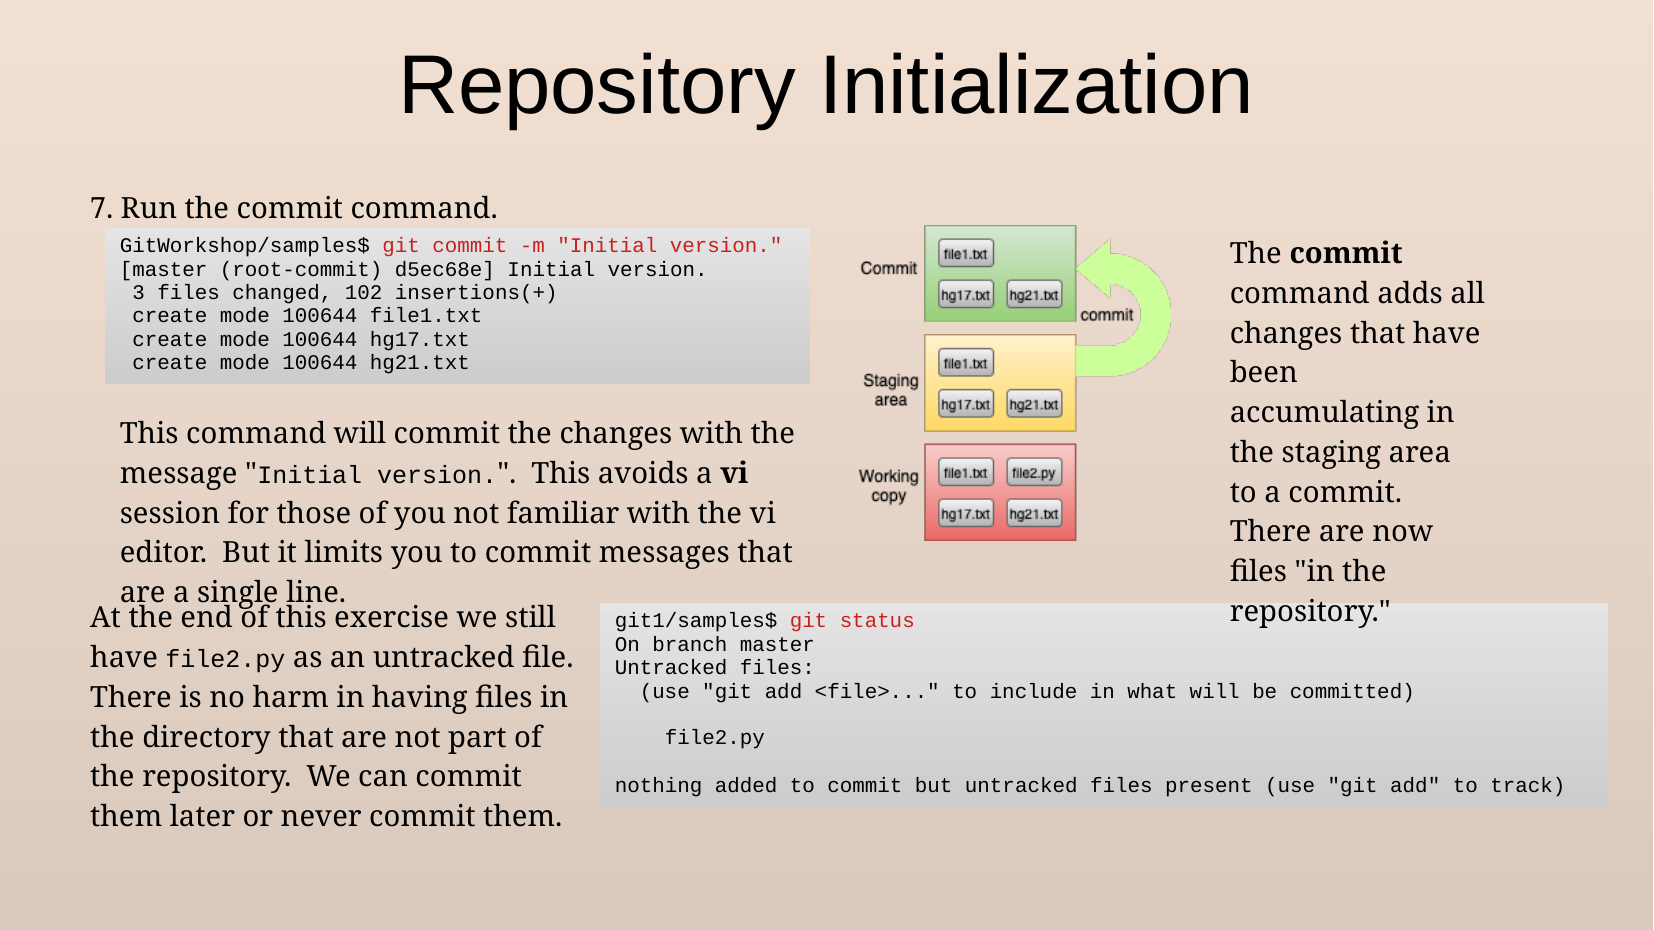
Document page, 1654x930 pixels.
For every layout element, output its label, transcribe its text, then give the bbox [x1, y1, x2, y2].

text_box At the end of this exercise we still have file2.py as an untracked file. There is no harm in having files in the directory that are not part of the repository. We can commit them later or never commit them. [75, 589, 601, 770]
text_box The commit command adds all changes that have been accumulating in the staging area to a commit. There are now files "in the repository." [1215, 225, 1501, 504]
picture [855, 225, 1172, 541]
text_box git1/samples$ git status On branch master Untracked files: (use "git add <file>..." to include in what will be committed) file2.py nothing added to commit but untracked files present (use "git add" to track) [600, 602, 1609, 808]
title Repository Initialization [82, 19, 1571, 151]
text_box 7. Run the commit command. [75, 180, 946, 228]
text_box GitWorkshop/samples$ git commit -m "Initial version." [master (root-commit) d5ec68e] Initial version. 3 files changed, 102 insertions(+) create mode 100644 file1.txt create mode 100644 hg17.txt create mode 100644 hg21.txt [105, 227, 811, 384]
text_box This command will commit the changes with the message "Initial version.". This avoids a vi session for those of you not familiar with the vi editor. But it limits you to commit messages that are a single line. [105, 405, 826, 552]
